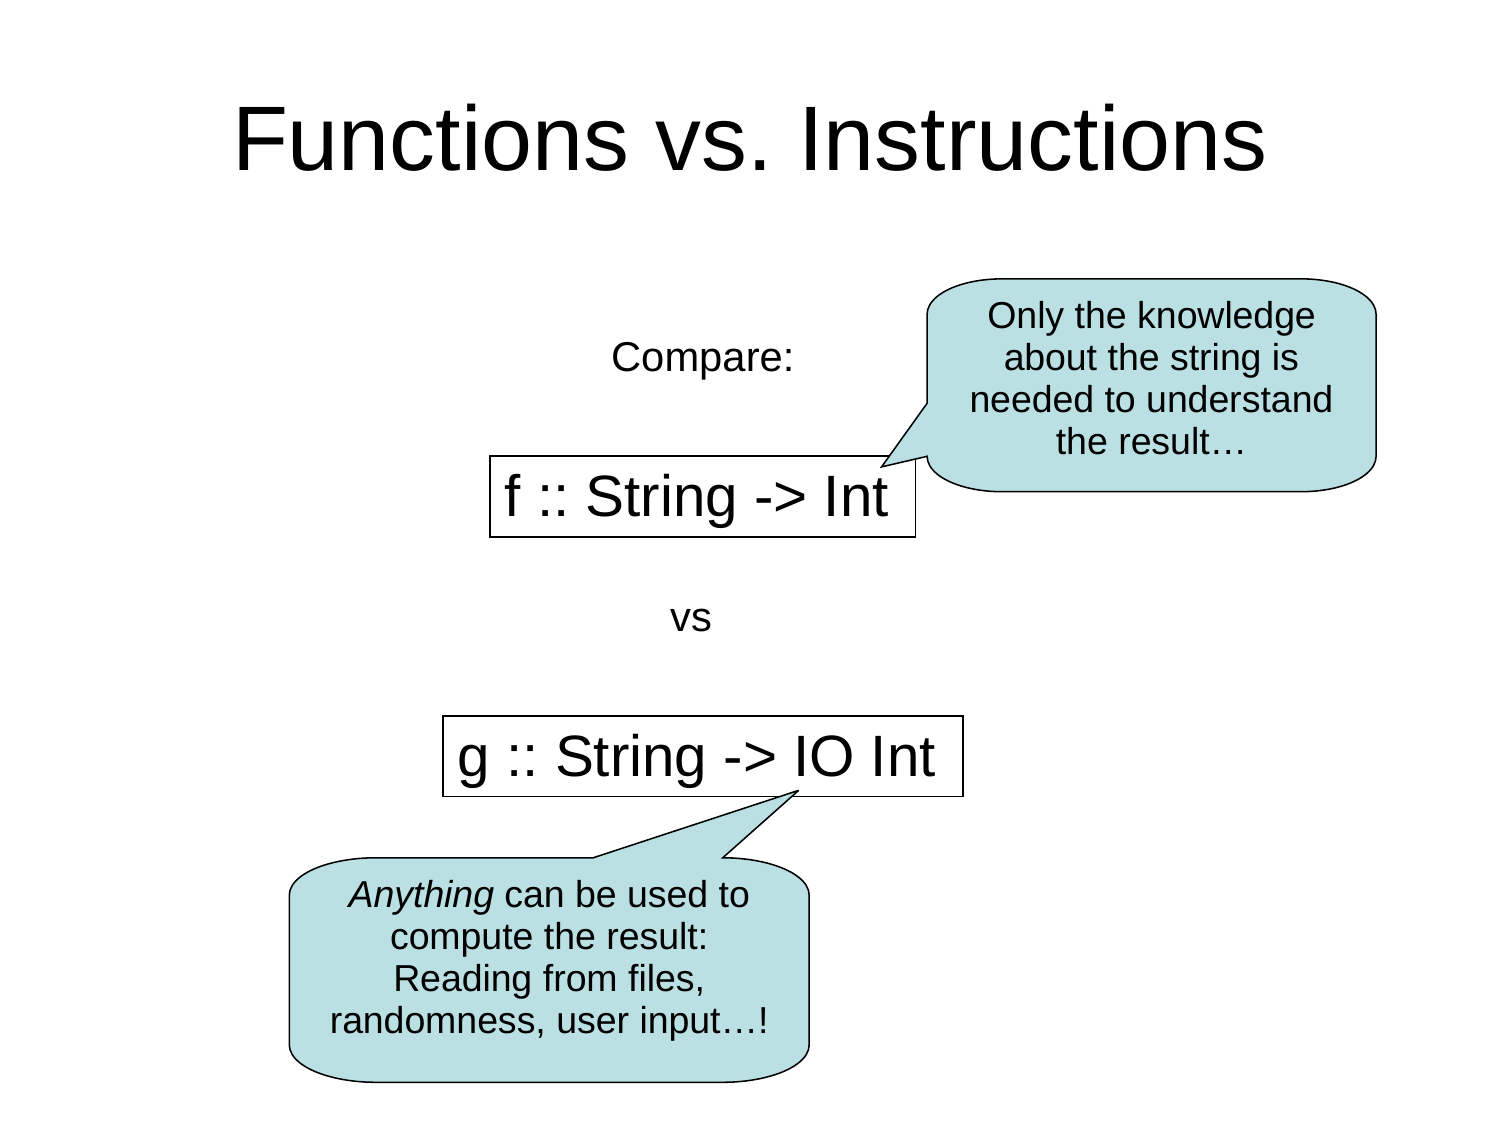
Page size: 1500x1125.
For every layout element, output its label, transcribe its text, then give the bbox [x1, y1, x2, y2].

title Functions vs. Instructions [75, 45, 1426, 233]
text_box vs [655, 586, 774, 649]
text_box Compare: [596, 326, 845, 389]
text_box f :: String -> Int [490, 456, 916, 537]
text_box Anything can be used to compute the result: Reading from files, randomness, user input…! [289, 790, 810, 1083]
text_box g :: String -> IO Int [442, 716, 963, 797]
text_box Only the knowledge about the string is needed to understand the result… [881, 278, 1377, 492]
